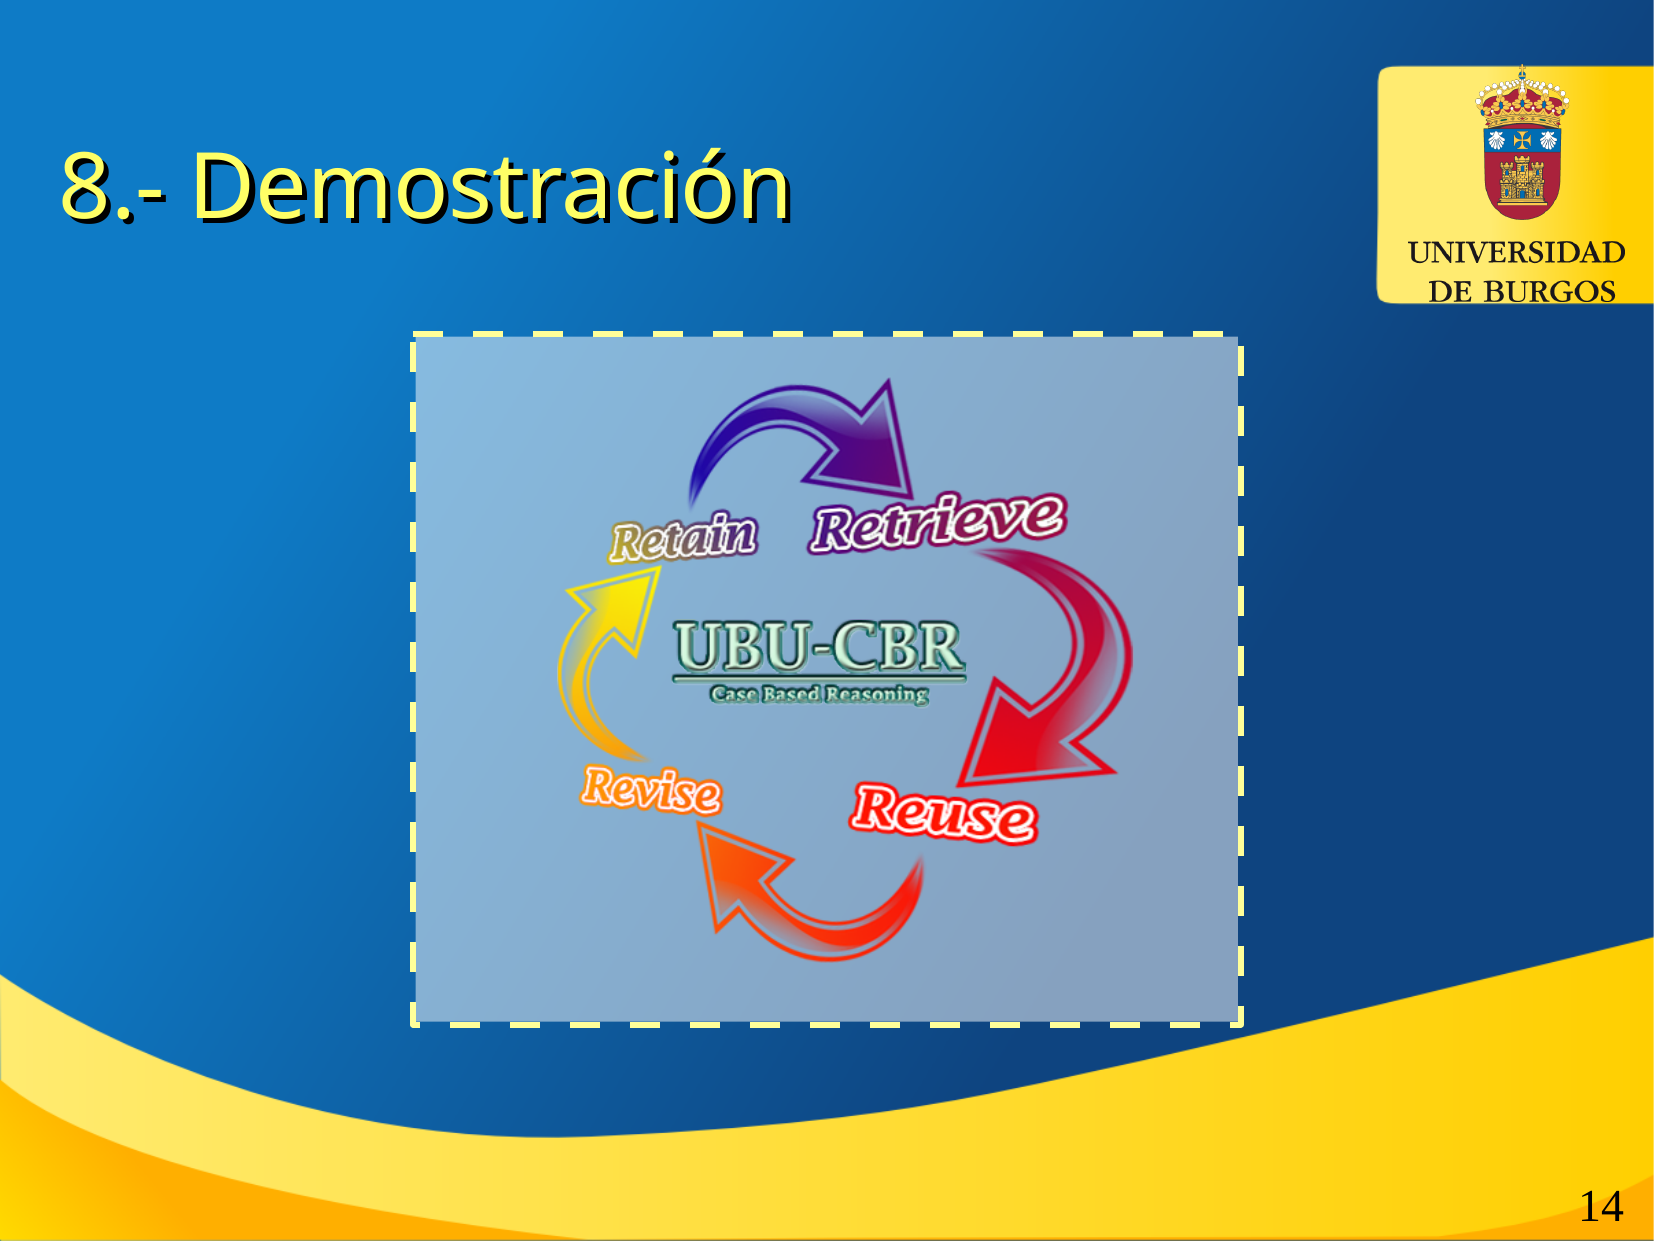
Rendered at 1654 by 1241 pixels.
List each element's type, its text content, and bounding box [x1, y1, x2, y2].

picture [0, 0, 1654, 1241]
title 8.- Demostración [59, 70, 1335, 296]
